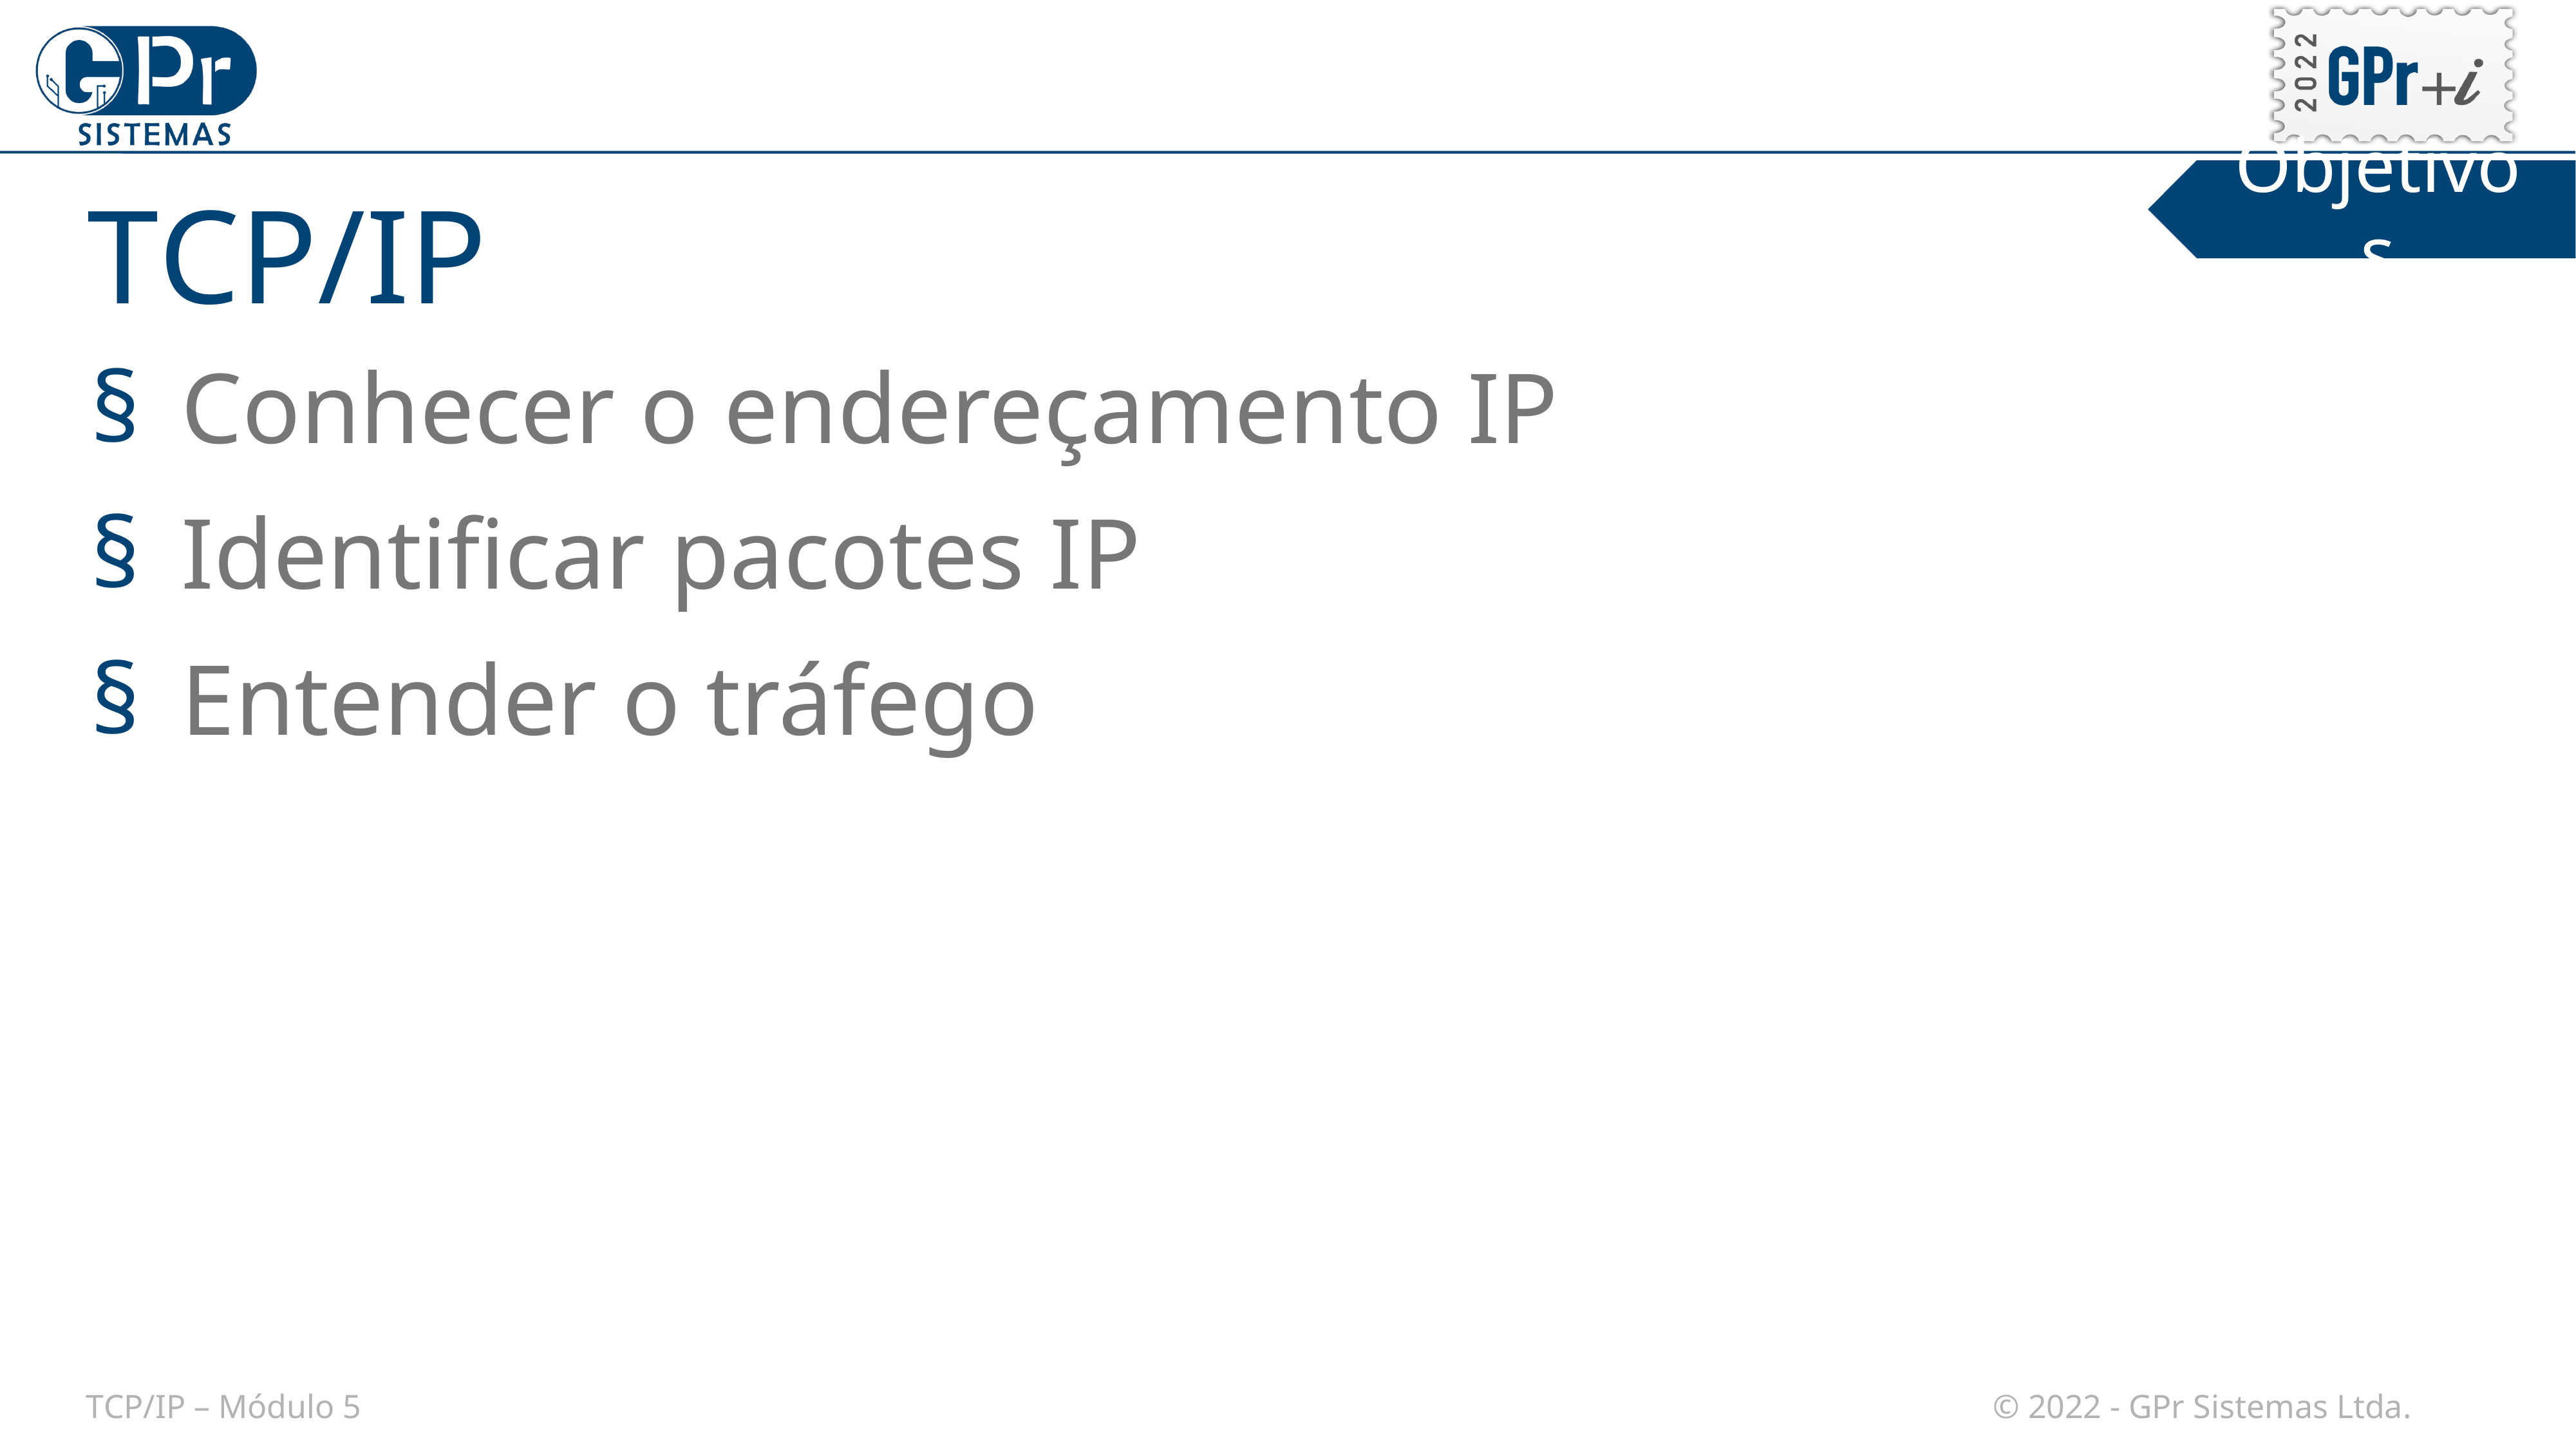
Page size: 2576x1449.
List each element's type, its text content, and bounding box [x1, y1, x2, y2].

text_box [2380, 160, 2576, 258]
picture [34, 26, 257, 147]
text_box [2148, 160, 2368, 258]
text_box Objetivos [2219, 157, 2537, 256]
picture [2268, 4, 2519, 145]
list TCP/IP [81, 169, 2496, 343]
list Conhecer o endereçamento IP Identificar pacotes IP Entender o tráfego [80, 319, 2496, 1382]
